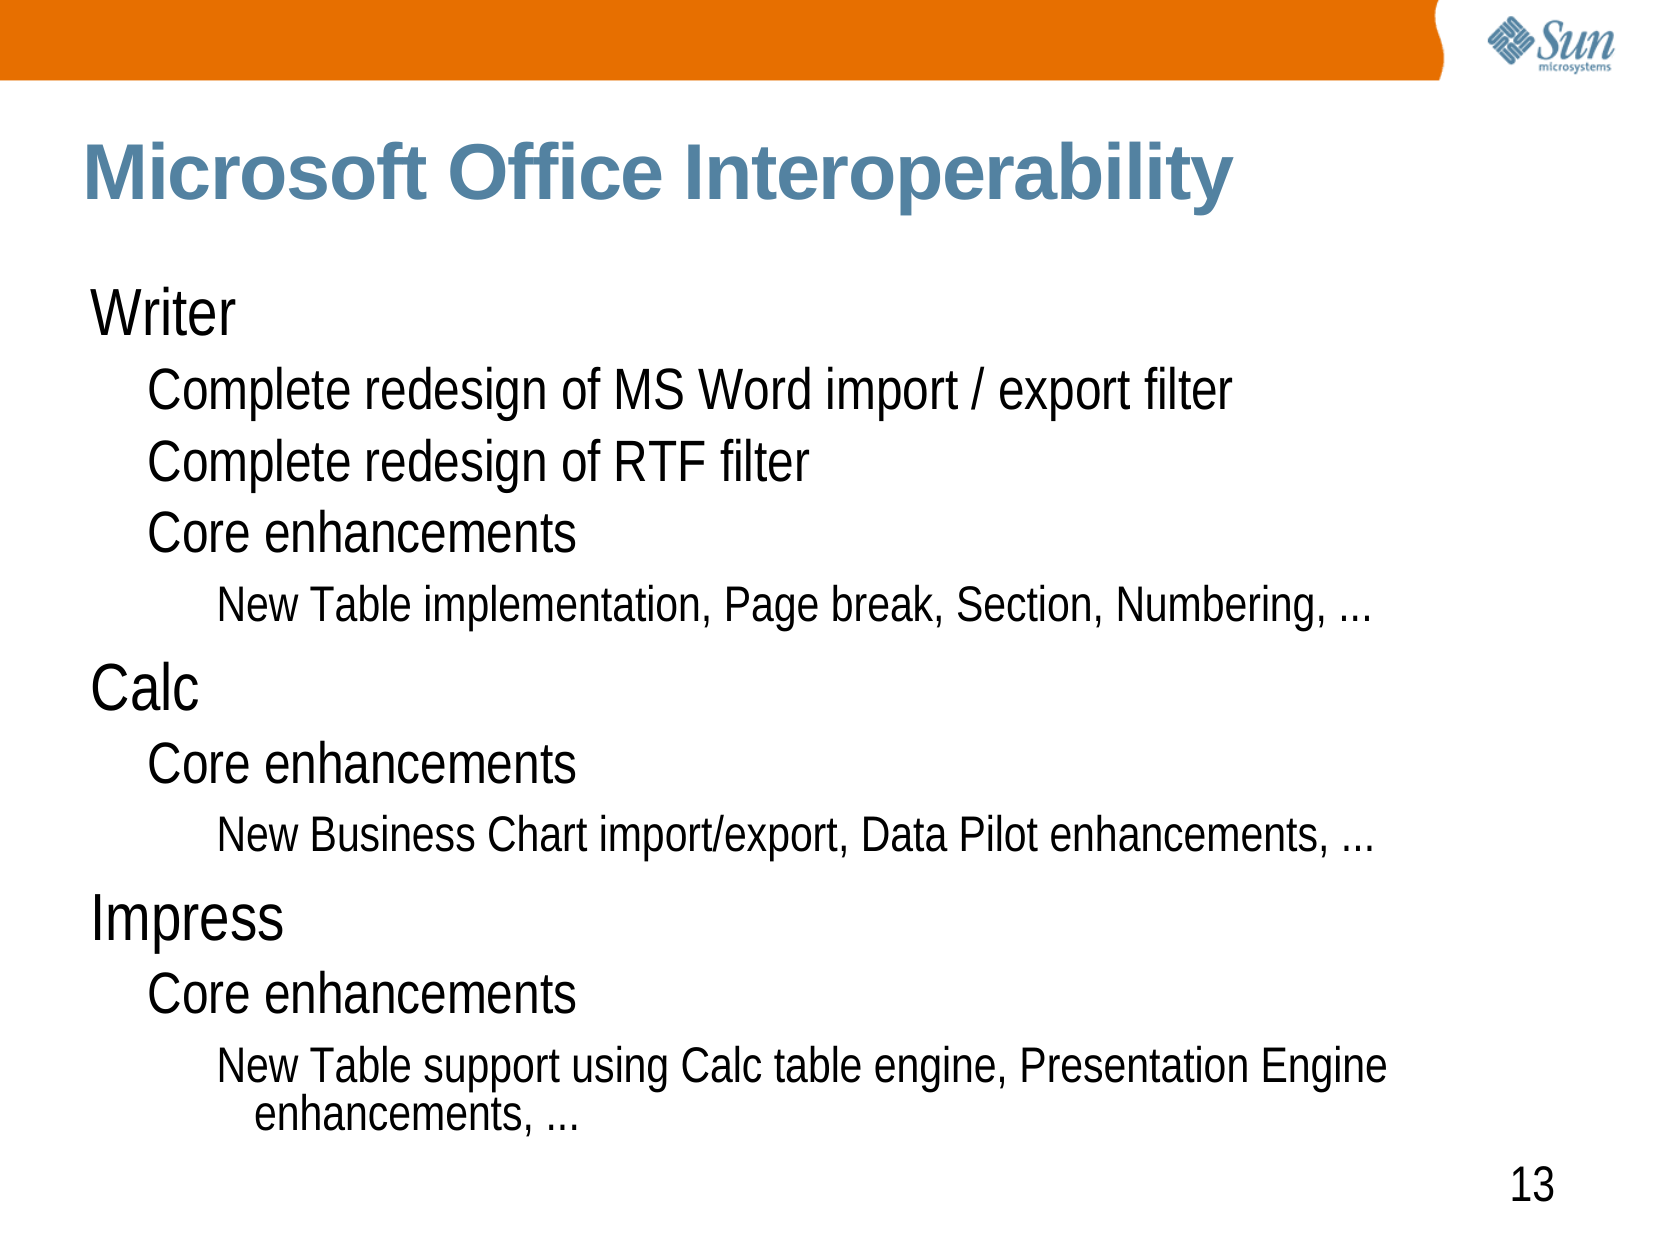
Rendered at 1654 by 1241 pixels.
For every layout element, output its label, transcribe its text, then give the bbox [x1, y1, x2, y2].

list Writer Complete redesign of MS Word import / export filter Complete redesign of RTF filter Core enhancements New Table implementation, Page break, Section, Numbering, ... Calc Core enhancements New Business Chart import/export, Data Pilot enhancements, ... Impress Core enhancements New Table support using Calc table engine, Presentation Engine enhancements, ... [71, 283, 1545, 1144]
title Microsoft Office Interoperability [82, 135, 1585, 251]
picture [0, 0, 1654, 83]
